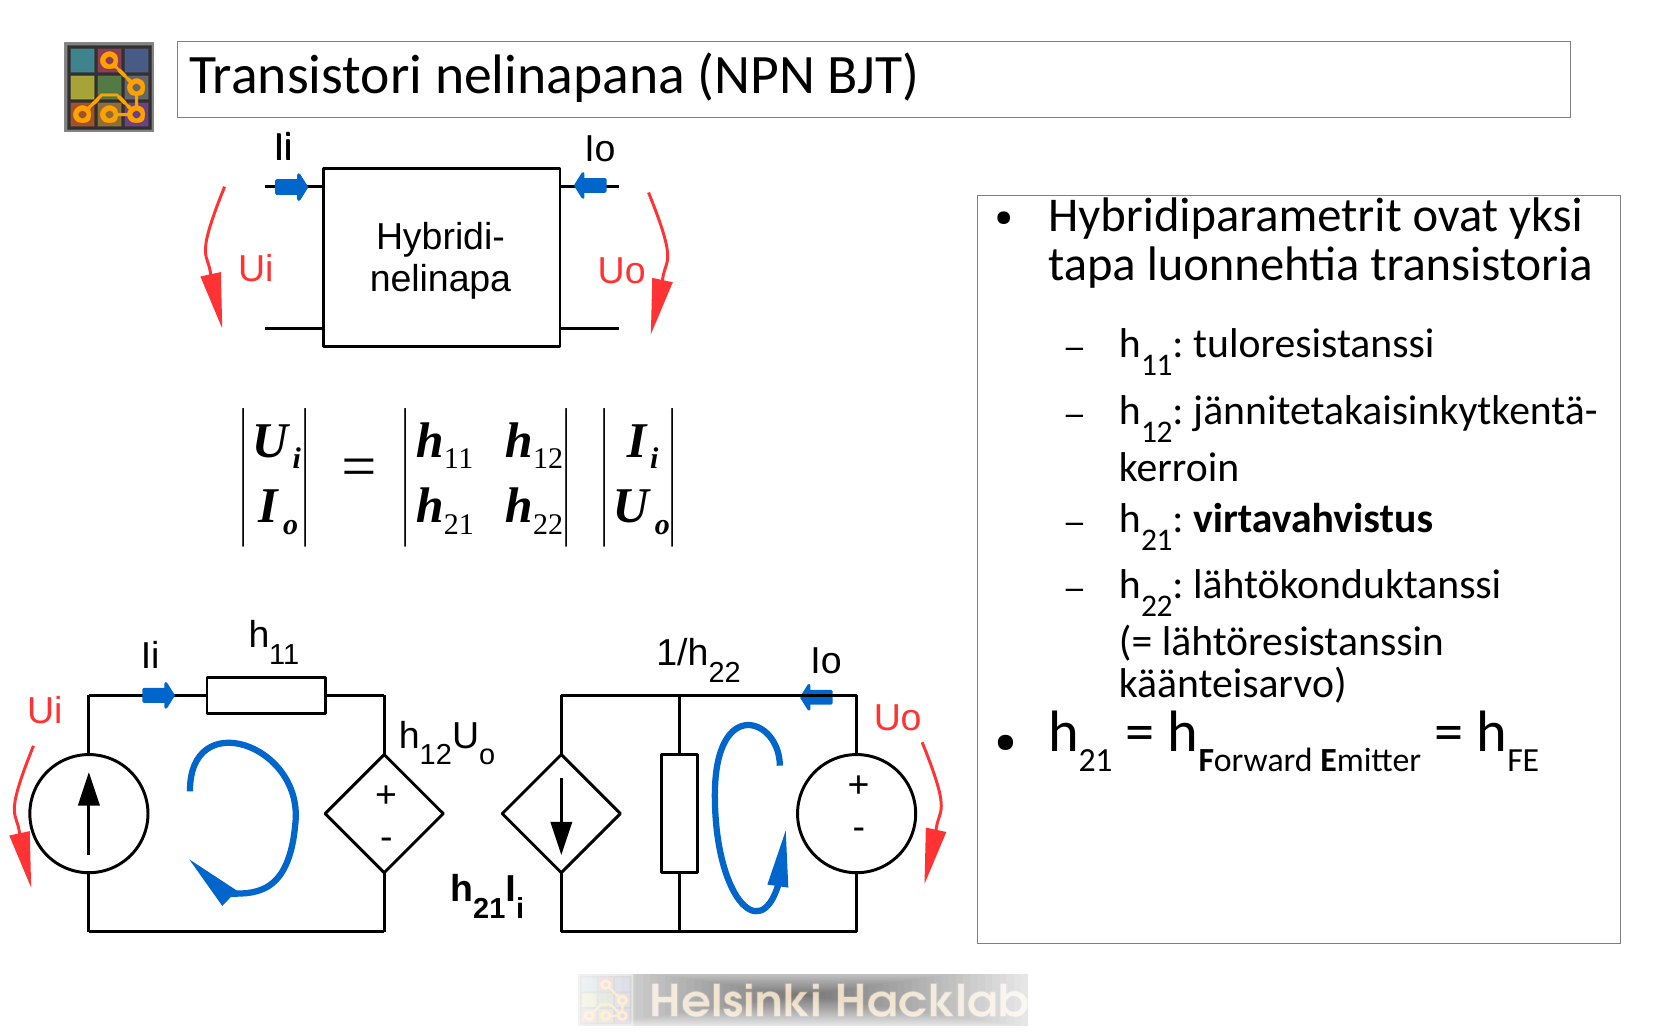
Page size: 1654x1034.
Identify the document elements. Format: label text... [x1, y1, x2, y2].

text_box h12Uo [384, 695, 511, 778]
chart [229, 406, 693, 548]
text_box + - [832, 756, 885, 856]
list Hybridiparametrit ovat yksi tapa luonnehtia transistoria h11: tuloresistanssi h12: jännitetakaisinkytkentä-kerroin h21: virtavahvistus h22: lähtökonduktanssi (= lähtöresistanssin käänteisarvo) h21 = hForward Emitter = hFE [977, 195, 1621, 944]
text_box Ui [223, 239, 289, 297]
text_box [803, 690, 832, 694]
text_box Ii [259, 118, 308, 176]
text_box Uo [859, 689, 937, 747]
title Transistori nelinapana (NPN BJT) [177, 41, 1571, 118]
text_box h11 [233, 595, 315, 676]
text_box [575, 178, 606, 198]
text_box + - [360, 766, 413, 866]
text_box Io [795, 632, 857, 690]
text_box Hybridi- nelinapa [355, 208, 526, 308]
text_box [143, 684, 174, 708]
text_box Ui [12, 681, 78, 739]
text_box h21Ii [435, 849, 555, 942]
picture [64, 42, 154, 132]
text_box [801, 697, 832, 710]
text_box Uo [582, 242, 661, 299]
text_box Io [569, 120, 631, 178]
text_box [276, 176, 307, 200]
text_box 1/h22 [641, 613, 756, 696]
text_box Ii [126, 626, 175, 684]
